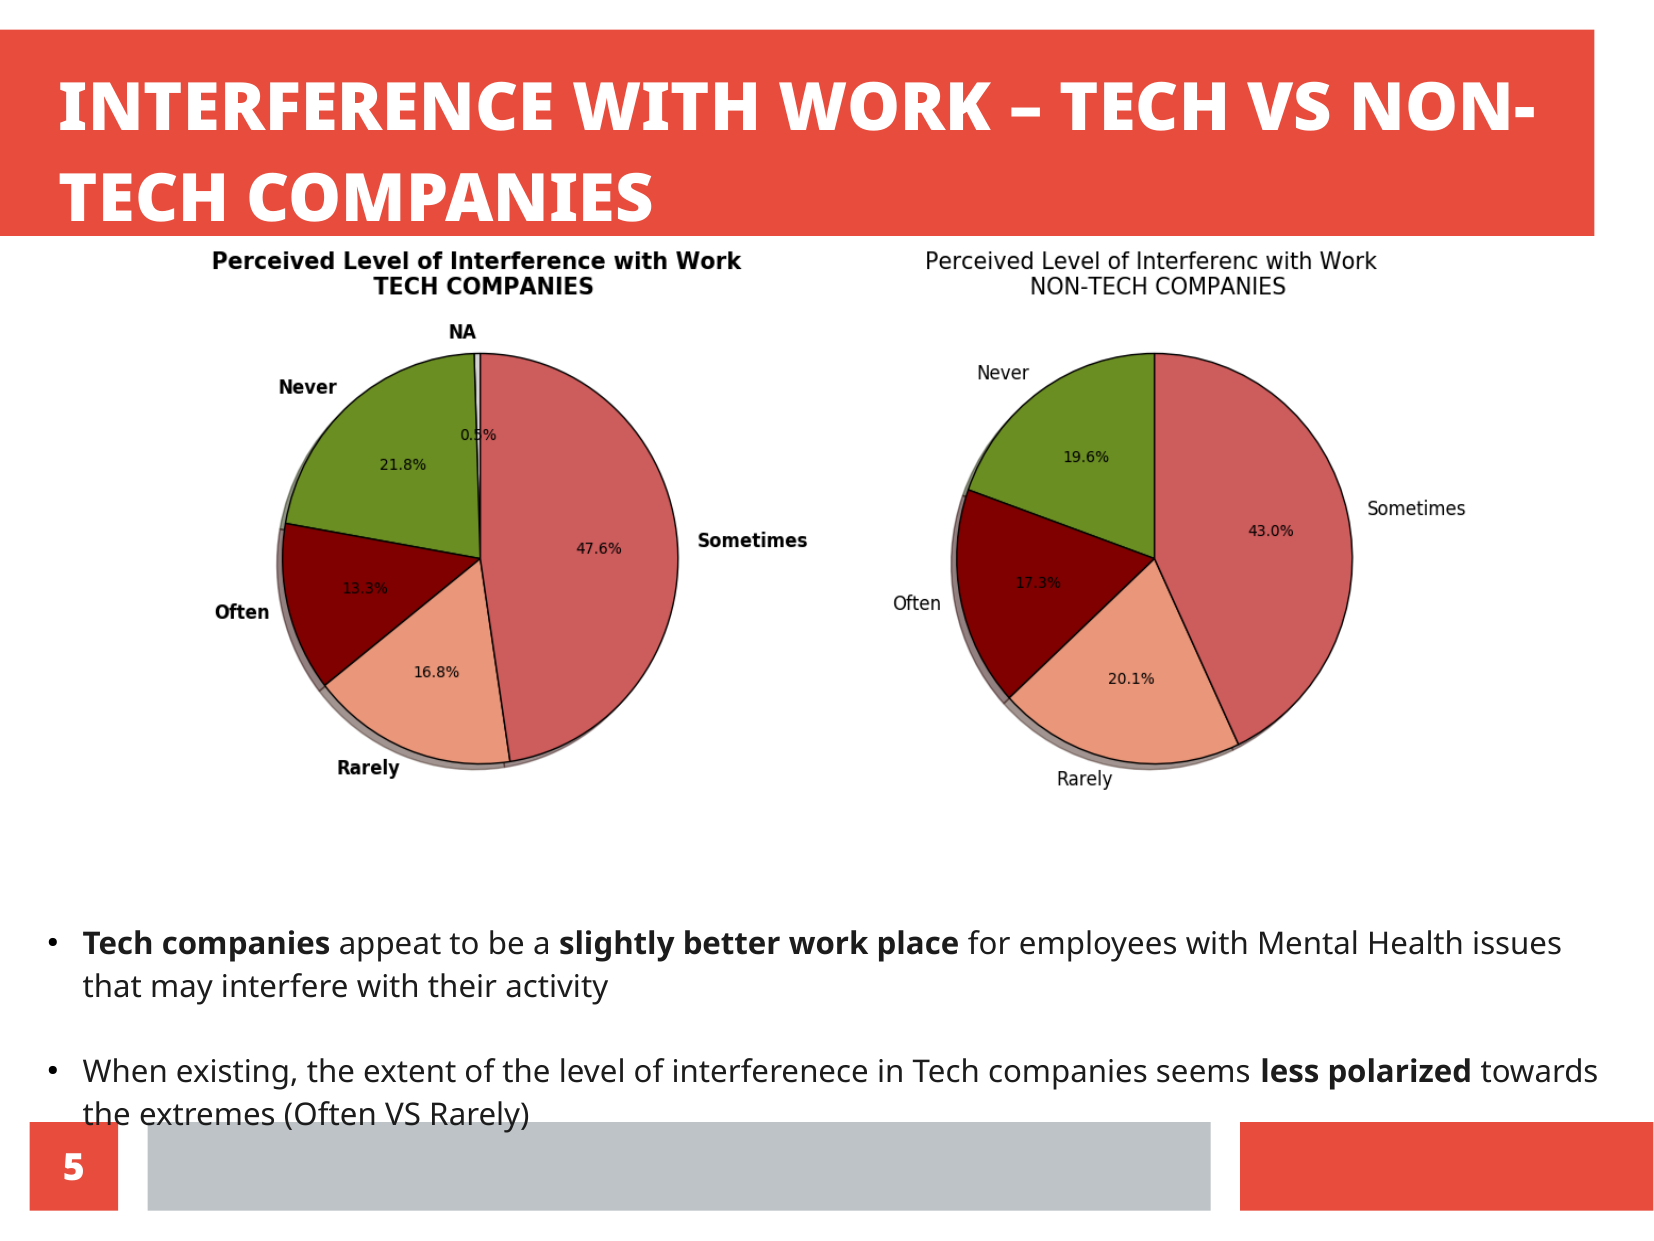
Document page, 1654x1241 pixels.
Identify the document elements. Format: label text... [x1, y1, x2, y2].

title INTERFERENCE WITH WORK – TECH VS NON-TECH COMPANIES [59, 59, 1595, 207]
text_box Tech companies appeat to be a slightly better work place for employees with Mental Health issues that may interfere with their activity When existing, the extent of the level of interferenece in Tech companies seems less polarized towards the extremes (Often VS Rarely) [47, 921, 1630, 1063]
picture [0, 236, 1595, 898]
